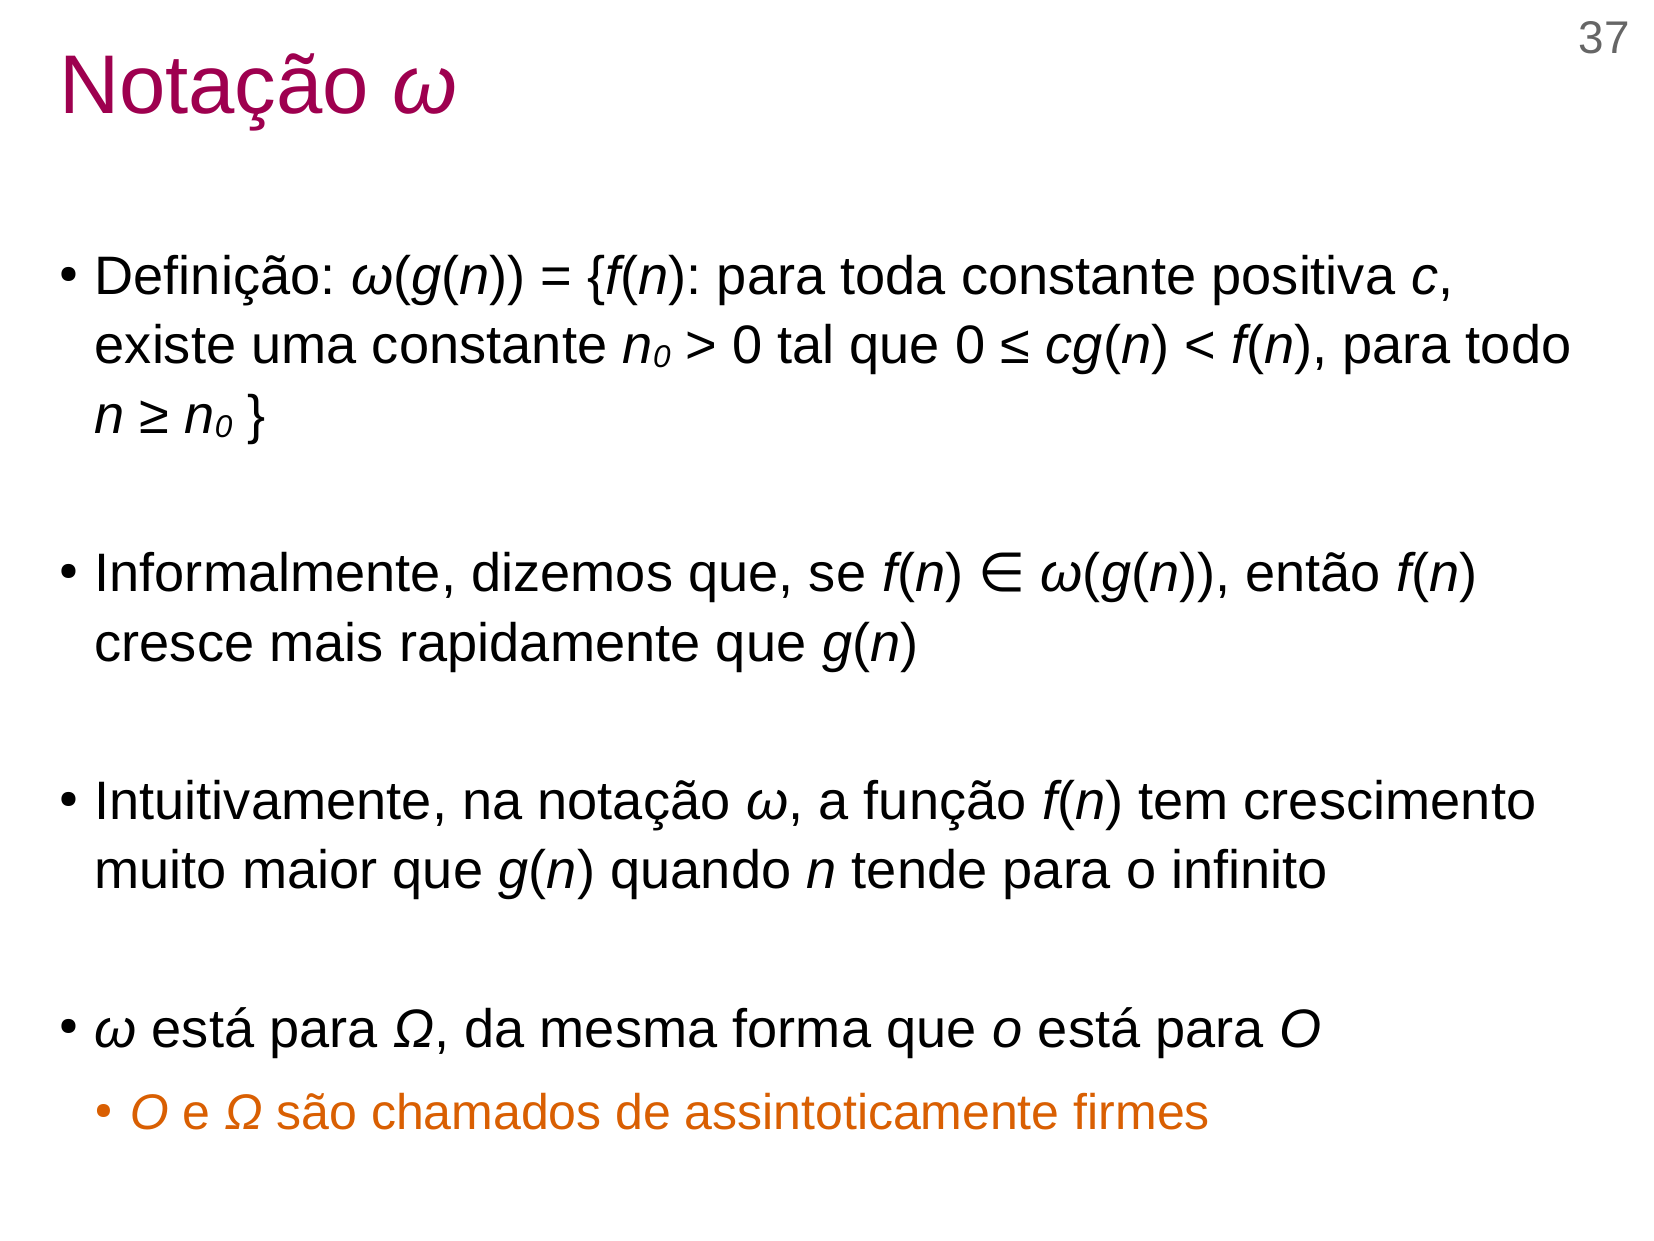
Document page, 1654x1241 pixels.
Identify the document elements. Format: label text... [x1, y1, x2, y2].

title Notação ω [59, 29, 1595, 148]
list Definição: ω(g(n)) = {f(n): para toda constante positiva c, existe uma constante n0 > 0 tal que 0 ≤ cg(n) < f(n), para todo n ≥ n0 } Informalmente, dizemos que, se f(n) ∈ ω(g(n)), então f(n) cresce mais rapidamente que g(n) Intuitivamente, na notação ω, a função f(n) tem crescimento muito maior que g(n) quando n tende para o infinito ω está para Ω, da mesma forma que o está para O O e Ω são chamados de assintoticamente firmes [59, 236, 1595, 1211]
